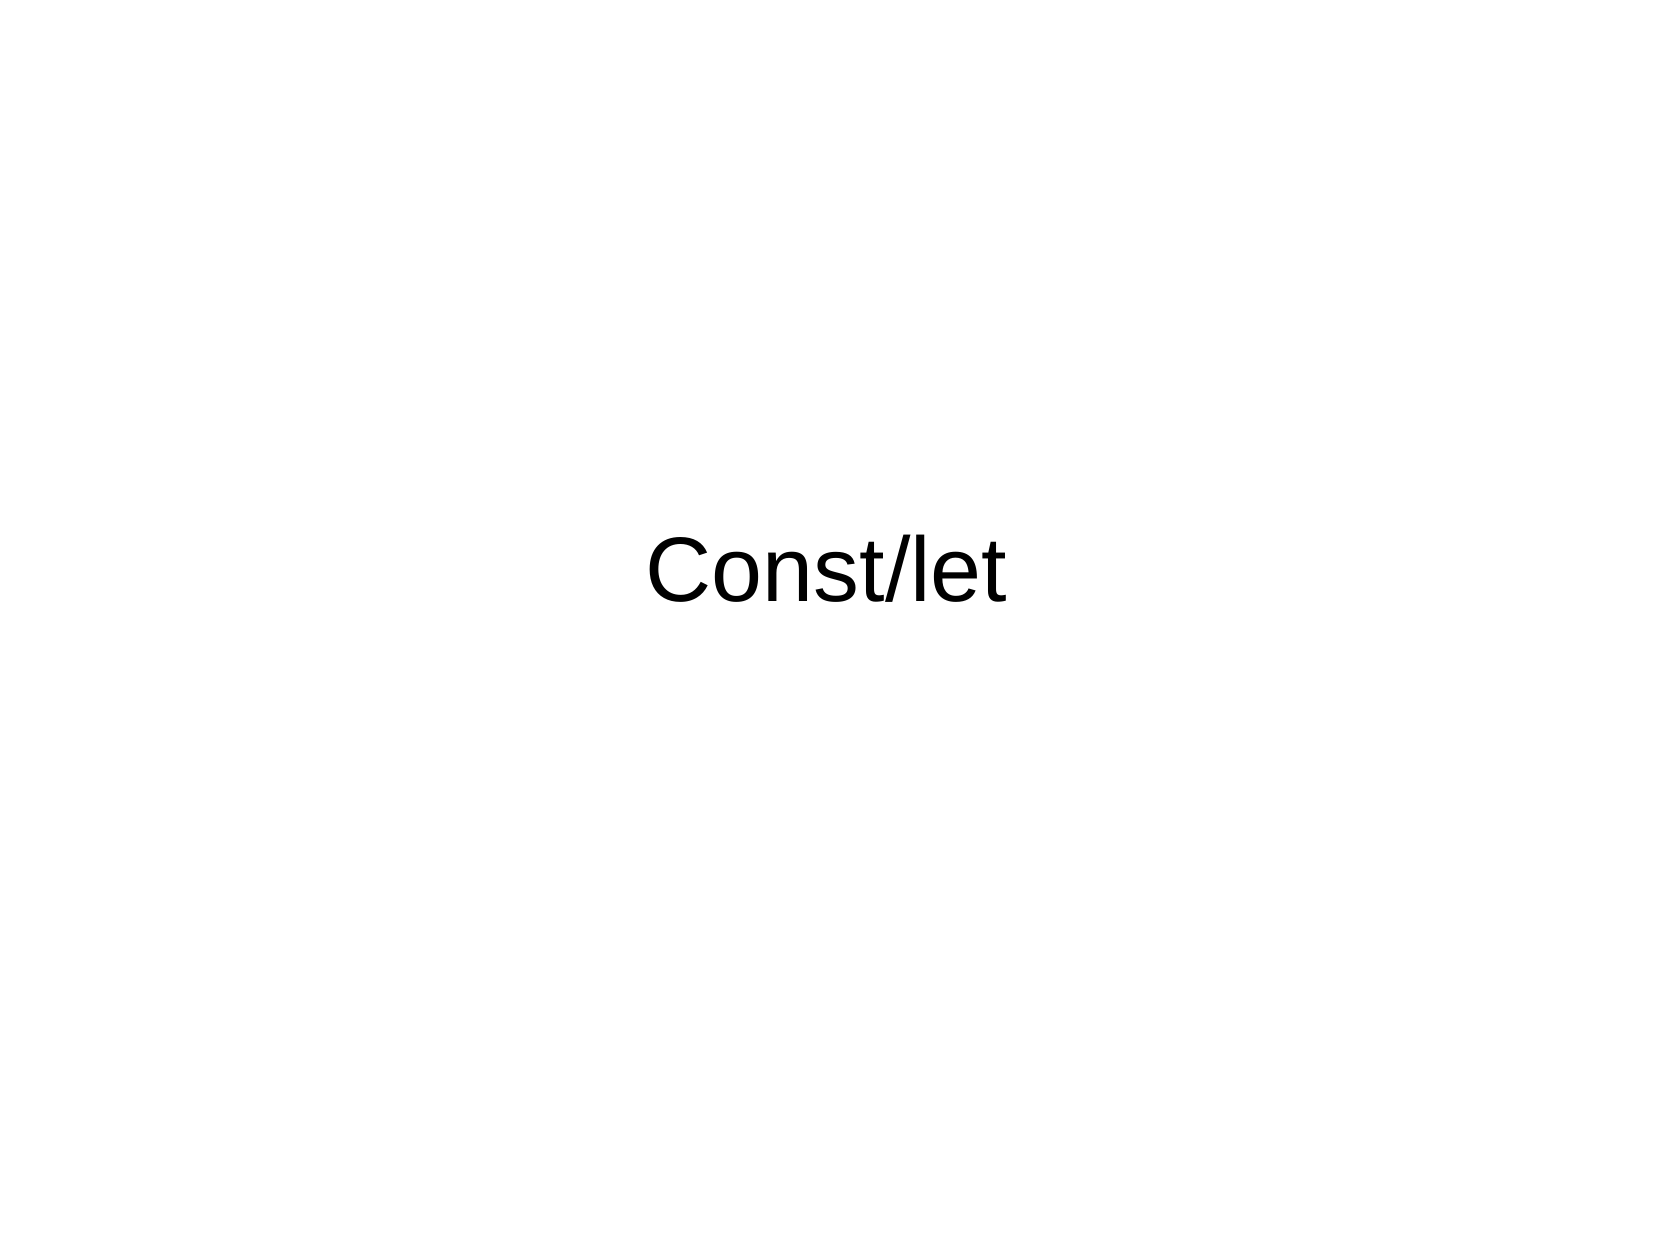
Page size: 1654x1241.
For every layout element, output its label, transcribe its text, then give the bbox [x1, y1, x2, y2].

title Const/let [82, 466, 1571, 674]
